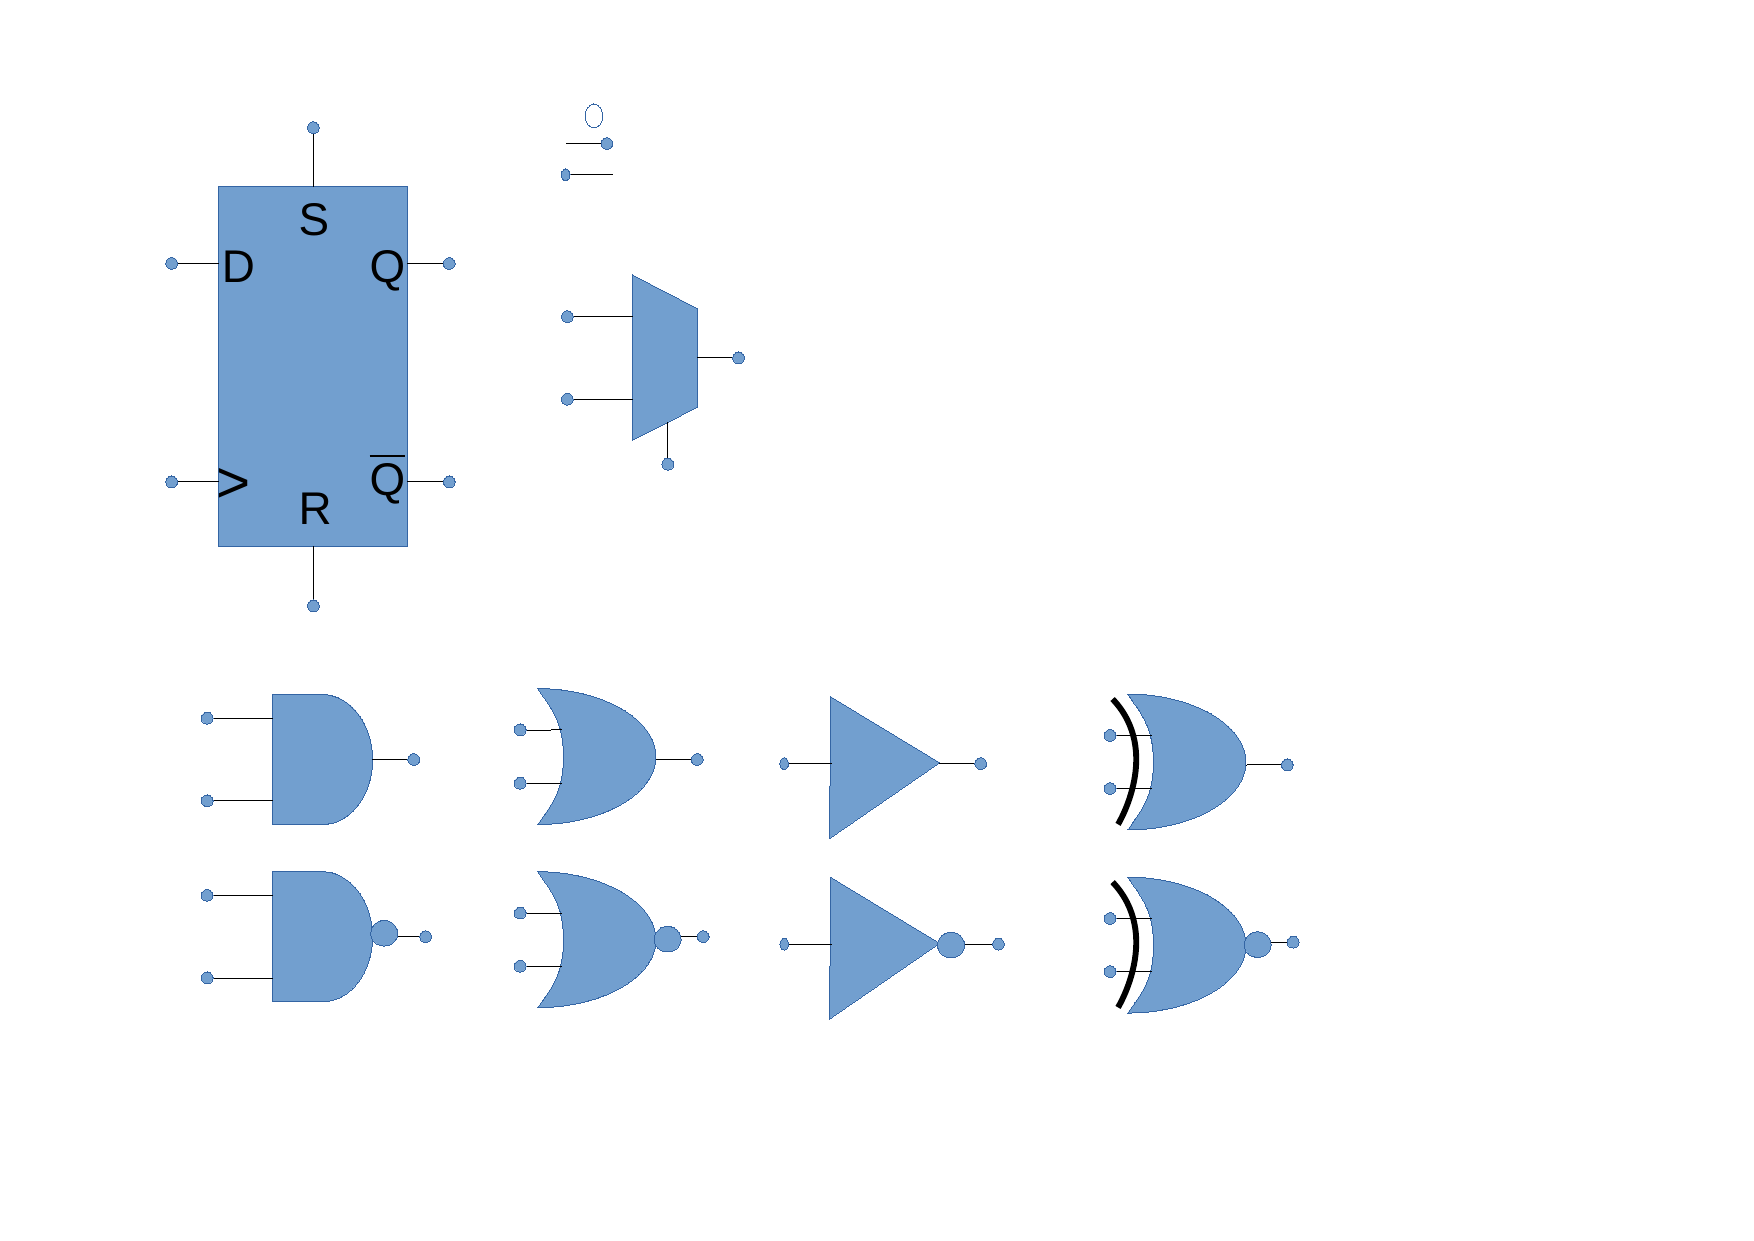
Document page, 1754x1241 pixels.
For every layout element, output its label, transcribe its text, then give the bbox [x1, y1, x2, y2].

text_box [732, 351, 745, 364]
text_box [829, 877, 965, 1020]
text_box [165, 475, 178, 488]
text_box [601, 137, 613, 150]
text_box [697, 930, 710, 943]
text_box [443, 475, 456, 488]
text_box [272, 871, 398, 1002]
text_box [561, 310, 574, 323]
text_box [272, 694, 373, 825]
text_box [201, 712, 214, 725]
text_box [514, 907, 527, 919]
text_box [661, 458, 674, 471]
text_box [632, 274, 698, 441]
text_box S [283, 186, 338, 258]
text_box Q [354, 446, 408, 518]
text_box [829, 696, 940, 839]
text_box [201, 794, 214, 807]
text_box [201, 971, 214, 984]
text_box [514, 723, 527, 736]
text_box [218, 186, 408, 547]
text_box [165, 257, 178, 270]
text_box [691, 753, 704, 766]
text_box [974, 757, 987, 770]
text_box R [283, 475, 338, 547]
text_box > [201, 442, 261, 523]
text_box [1287, 936, 1300, 949]
text_box [514, 777, 527, 790]
text_box Q [354, 233, 408, 305]
text_box [514, 960, 527, 973]
text_box [561, 168, 571, 181]
text_box [992, 938, 1005, 951]
text_box [1127, 694, 1246, 830]
text_box [407, 753, 420, 766]
text_box [419, 930, 432, 943]
text_box [537, 688, 656, 825]
text_box [561, 393, 574, 406]
text_box [779, 938, 789, 951]
text_box [307, 599, 320, 612]
text_box [779, 757, 789, 770]
text_box [1104, 729, 1117, 742]
text_box [1127, 877, 1272, 1014]
text_box D [207, 233, 255, 305]
text_box [537, 871, 682, 1008]
text_box [1281, 758, 1294, 771]
text_box [307, 121, 320, 134]
text_box [1104, 965, 1117, 978]
text_box [1104, 912, 1117, 925]
text_box [443, 257, 456, 270]
text_box [201, 889, 214, 902]
text_box [1104, 782, 1117, 795]
